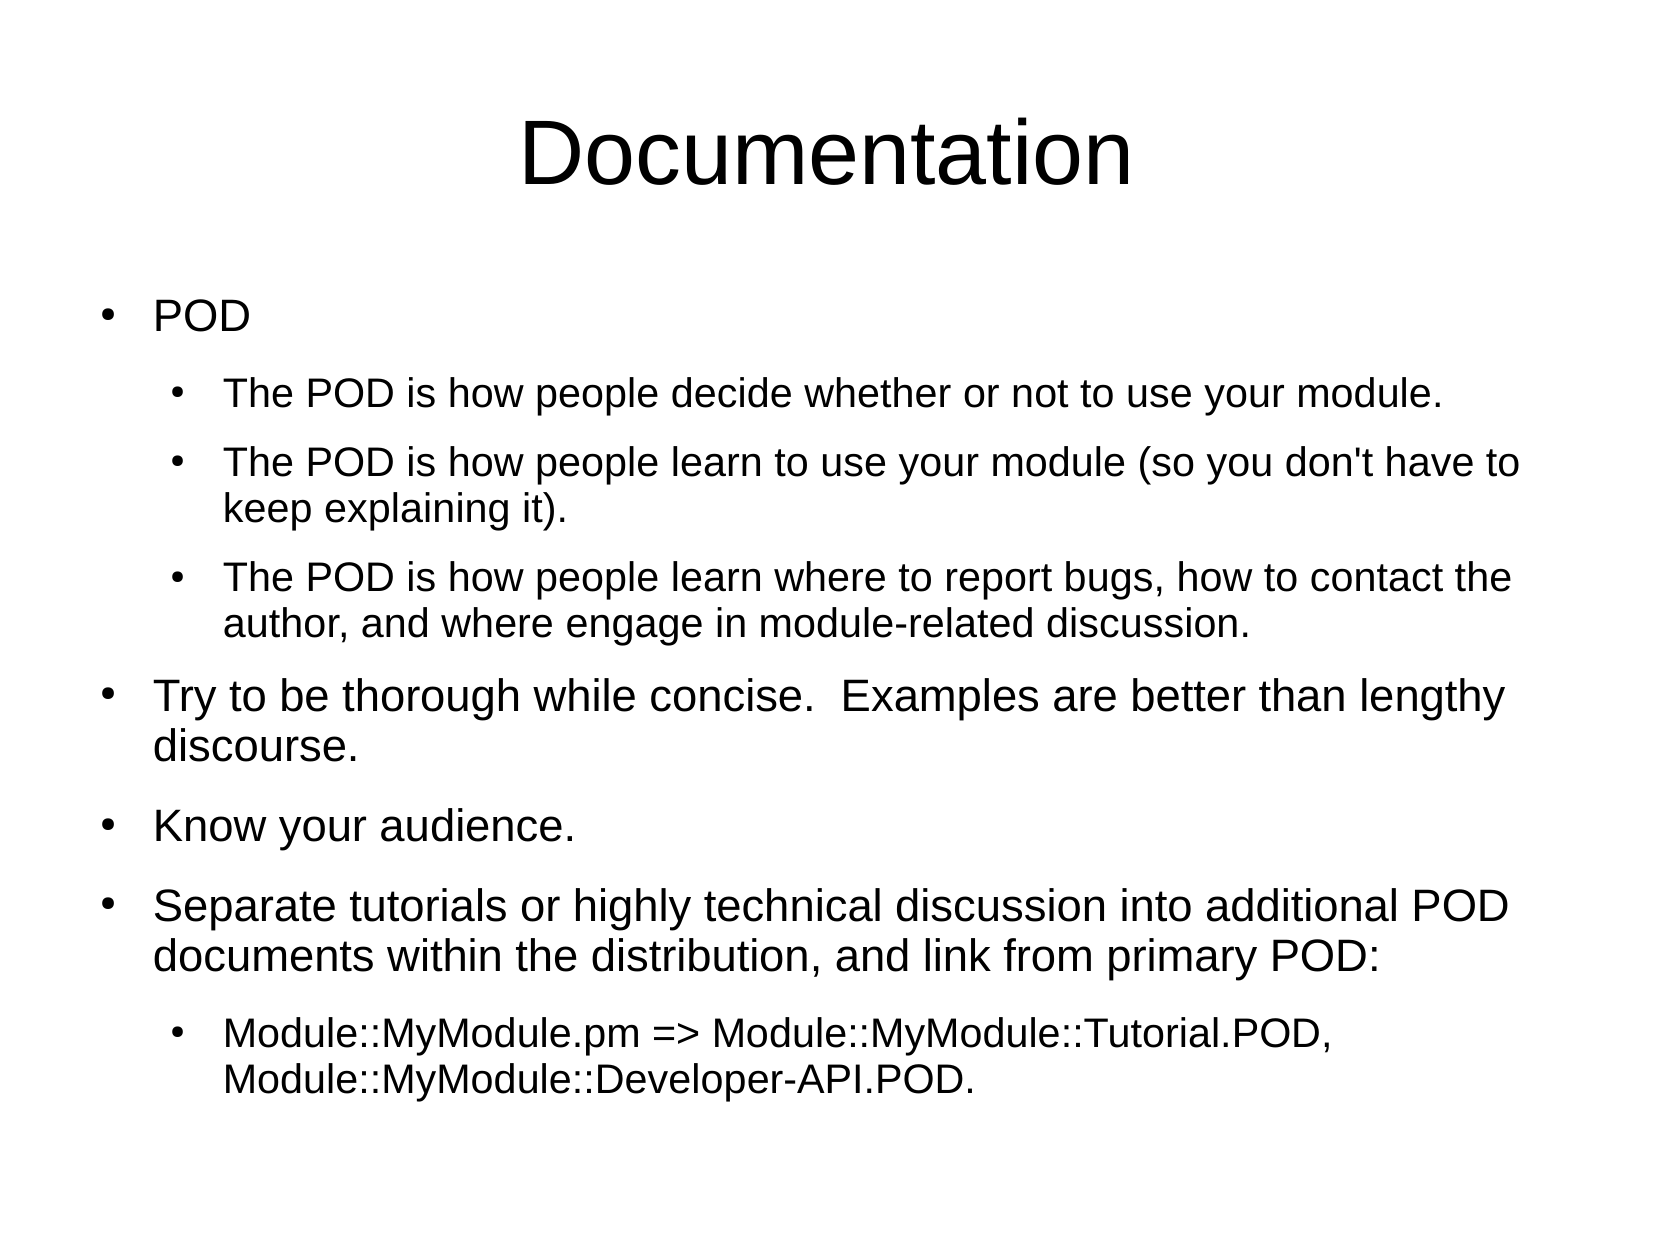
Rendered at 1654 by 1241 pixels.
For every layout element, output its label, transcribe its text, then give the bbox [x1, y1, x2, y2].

title Documentation [82, 49, 1571, 257]
list POD The POD is how people decide whether or not to use your module. The POD is how people learn to use your module (so you don't have to keep explaining it). The POD is how people learn where to report bugs, how to contact the author, and where engage in module-related discussion. Try to be thorough while concise. Examples are better than lengthy discourse. Know your audience. Separate tutorials or highly technical discussion into additional POD documents within the distribution, and link from primary POD: Module::MyModule.pm => Module::MyModule::Tutorial.POD, Module::MyModule::Developer-API.POD. [82, 290, 1571, 1109]
